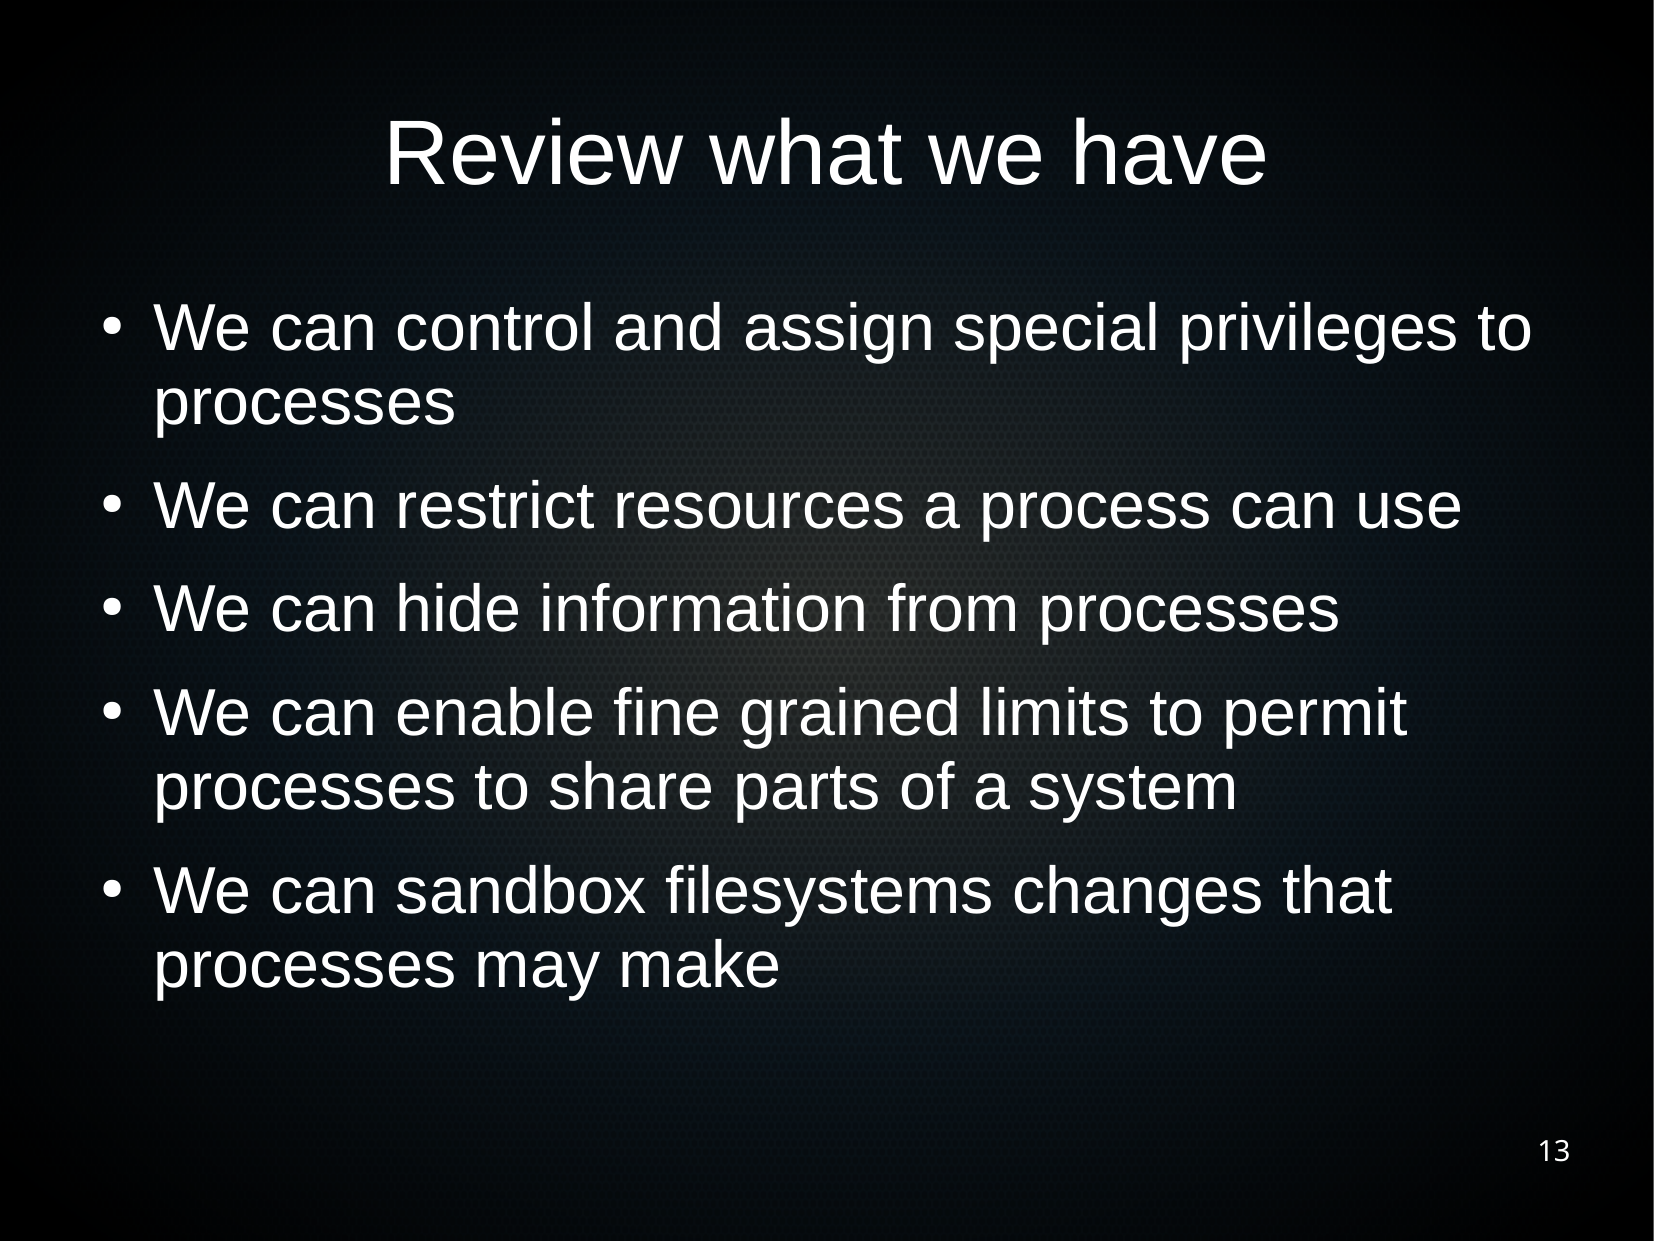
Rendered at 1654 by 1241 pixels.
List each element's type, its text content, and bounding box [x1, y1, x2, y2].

title Review what we have [82, 49, 1571, 257]
picture [0, 0, 1654, 1241]
list We can control and assign special privileges to processes We can restrict resources a process can use We can hide information from processes We can enable fine grained limits to permit processes to share parts of a system We can sandbox filesystems changes that processes may make [82, 290, 1538, 1010]
